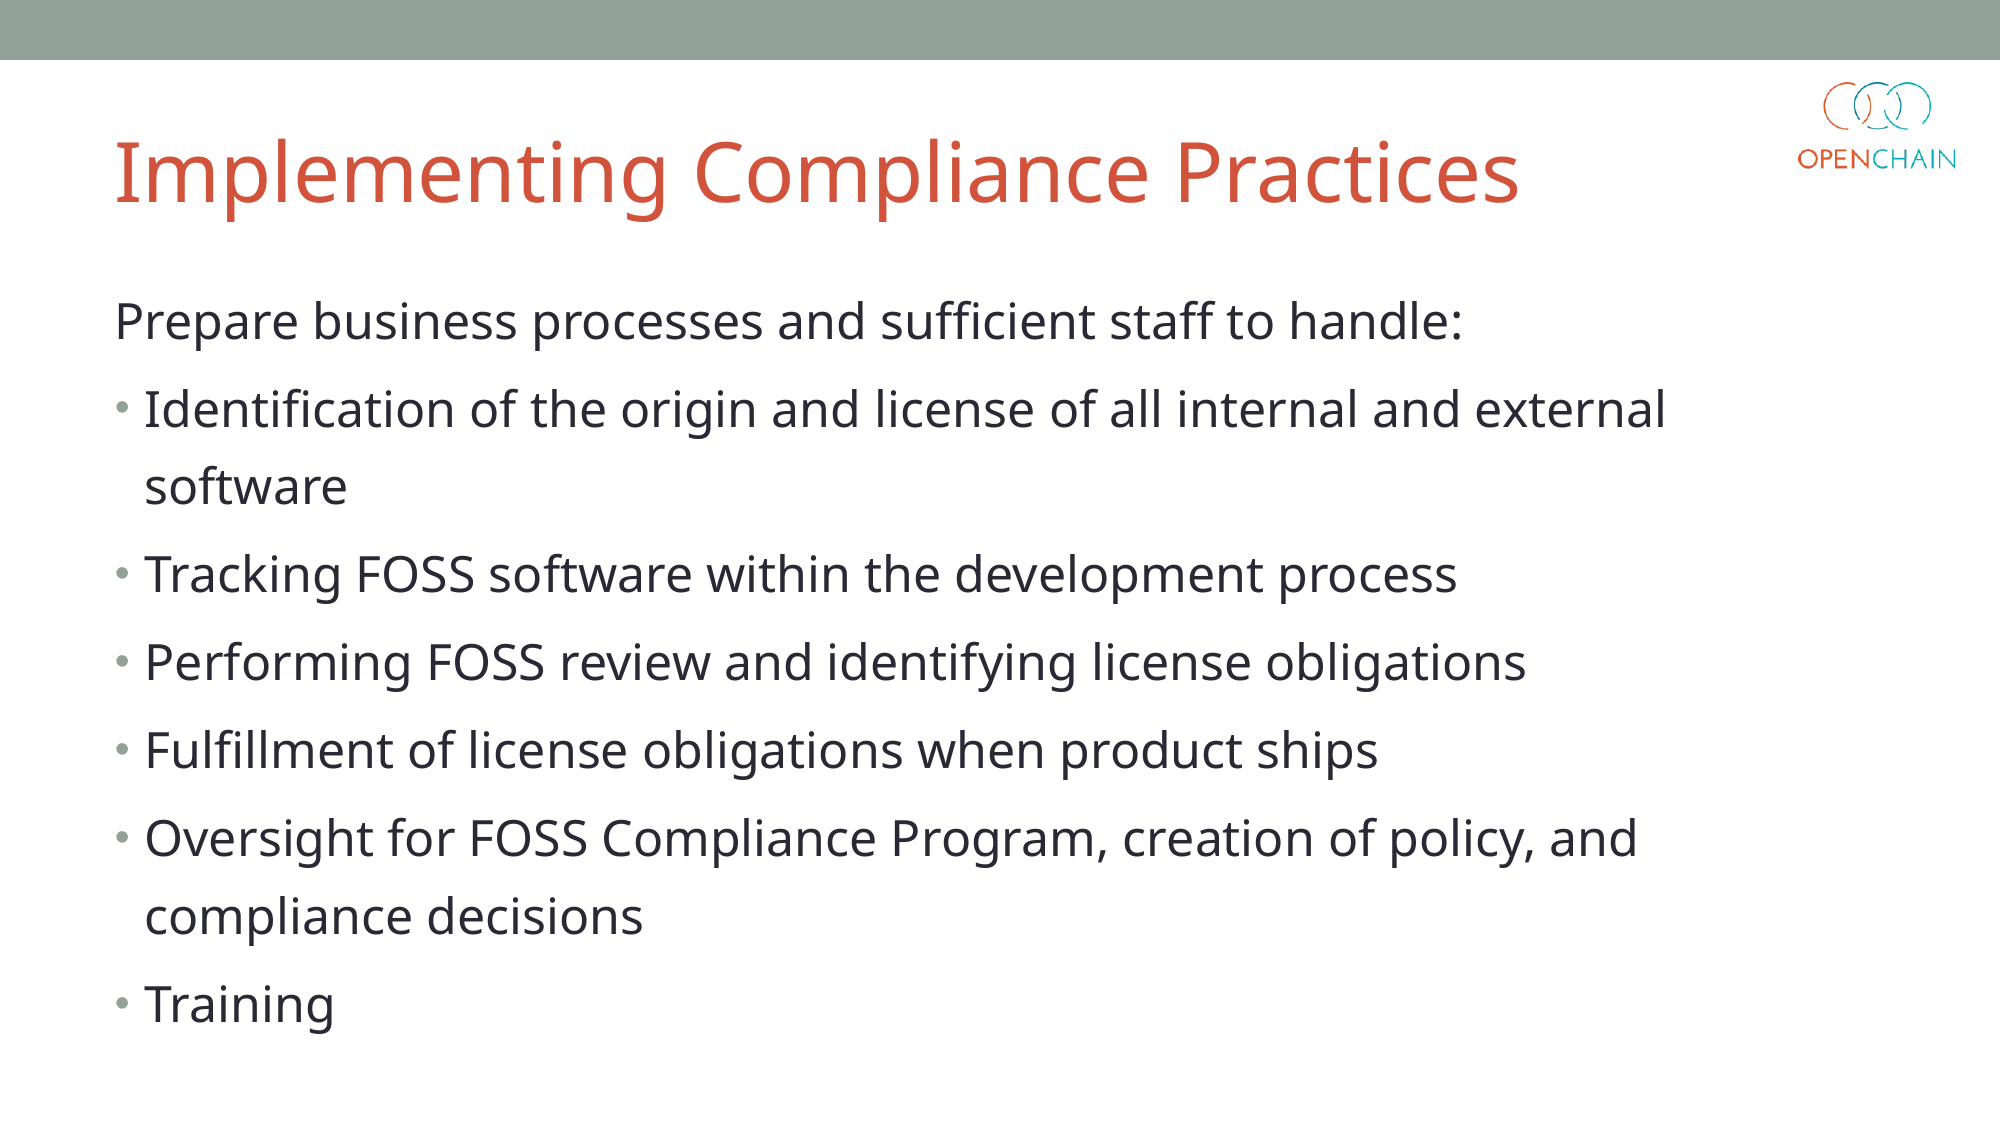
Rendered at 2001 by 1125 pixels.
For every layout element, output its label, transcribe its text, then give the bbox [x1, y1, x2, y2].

text_box Prepare business processes and sufficient staff to handle: Identification of the origin and license of all internal and external software Tracking FOSS software within the development process Performing FOSS review and identifying license obligations Fulfillment of license obligations when product ships Oversight for FOSS Compliance Program, creation of policy, and compliance decisions Training [99, 263, 1900, 1064]
picture [1798, 82, 1955, 169]
text_box Implementing Compliance Practices [99, 87, 1900, 250]
